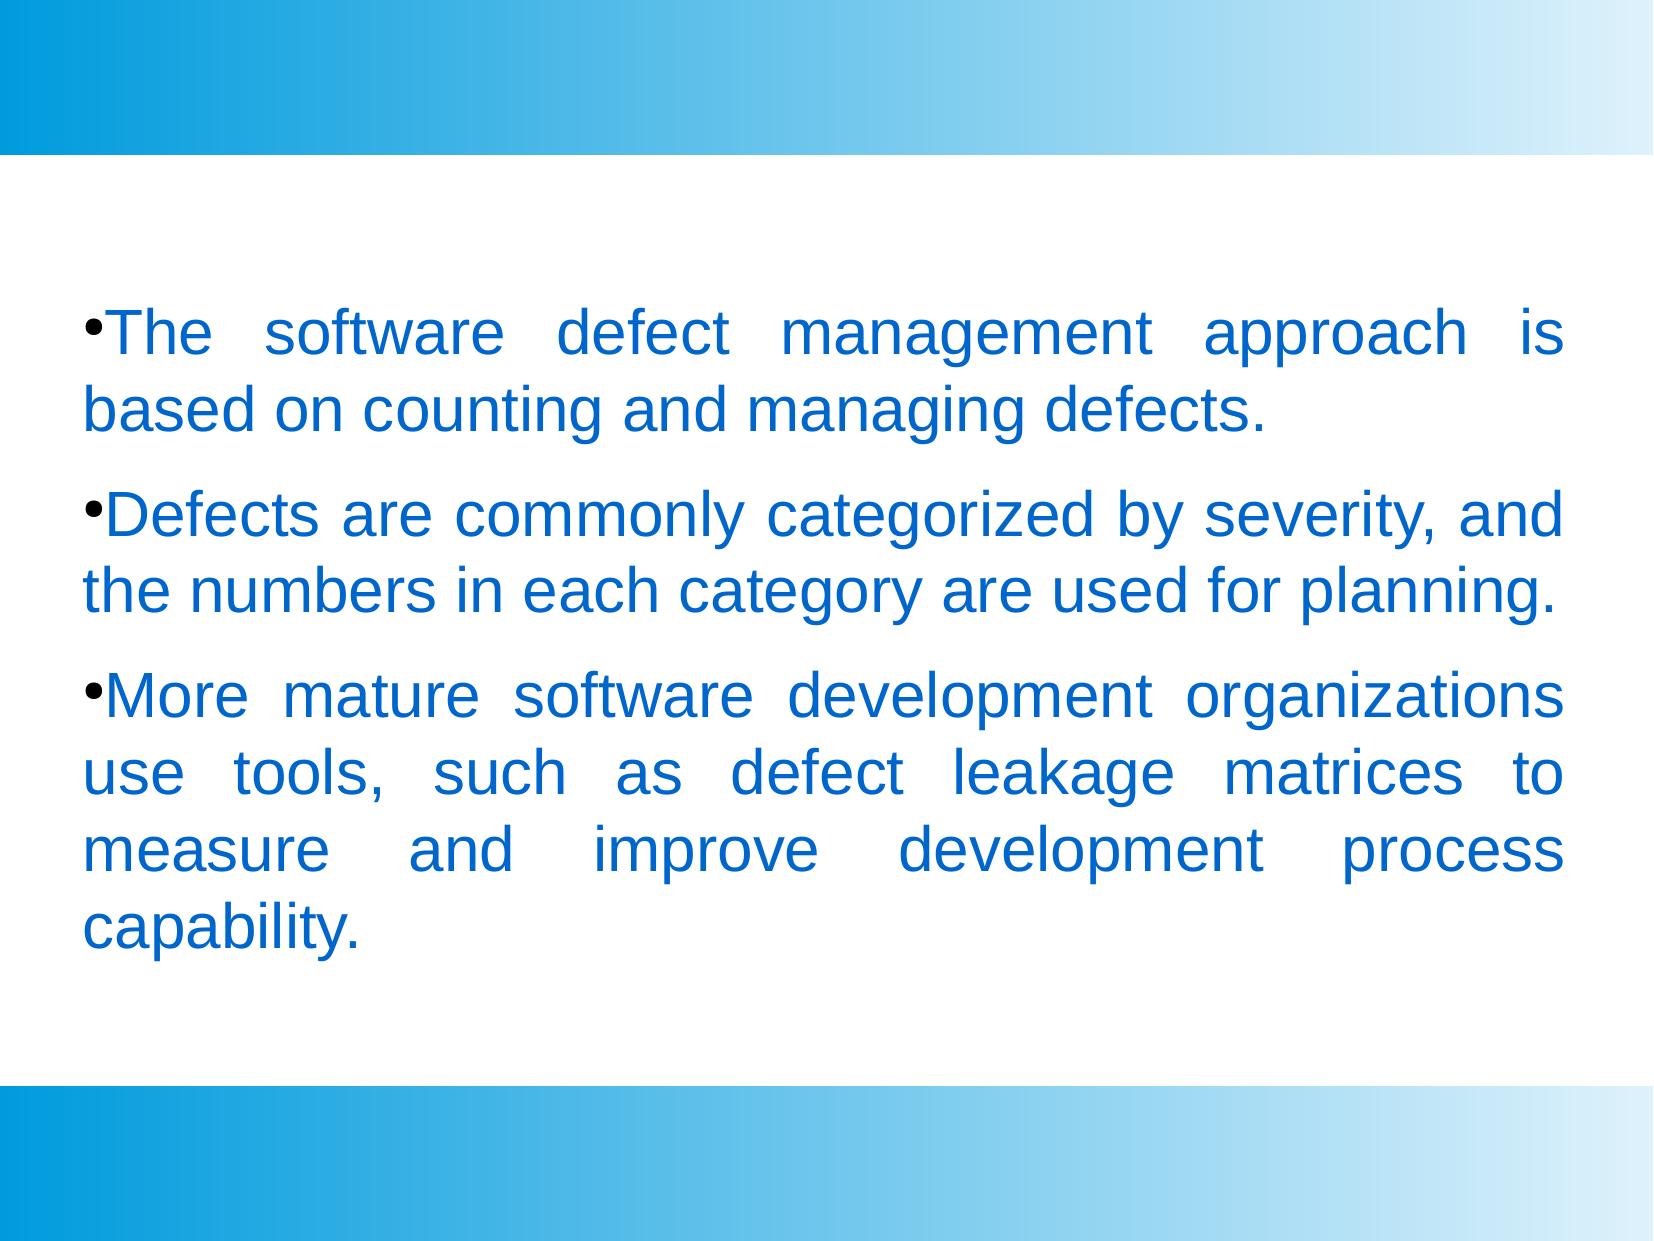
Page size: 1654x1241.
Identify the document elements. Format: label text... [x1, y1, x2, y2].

list The software defect management approach is based on counting and managing defects. Defects are commonly categorized by severity, and the numbers in each category are used for planning. More mature software development organizations use tools, such as defect leakage matrices to measure and improve development process capability. [82, 290, 1571, 1010]
